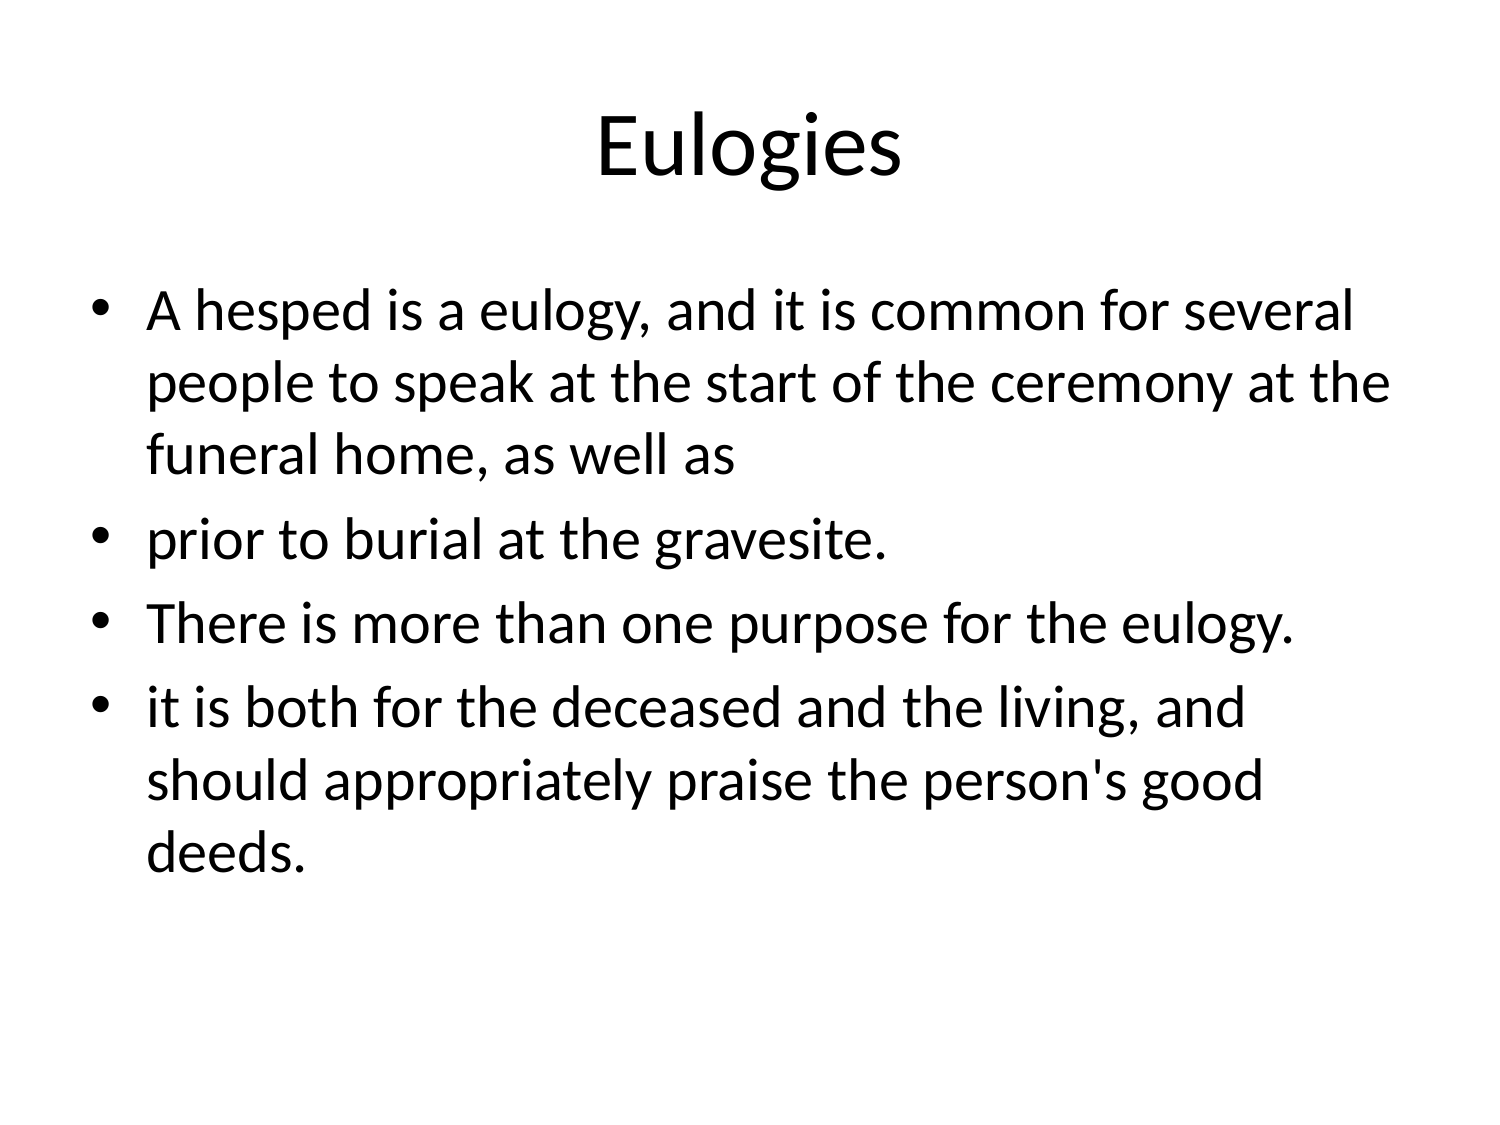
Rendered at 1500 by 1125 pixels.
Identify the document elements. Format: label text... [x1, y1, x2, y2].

list A hesped is a eulogy, and it is common for several people to speak at the start of the ceremony at the funeral home, as well as prior to burial at the gravesite. There is more than one purpose for the eulogy. it is both for the deceased and the living, and should appropriately praise the person's good deeds. [75, 262, 1425, 1005]
title Eulogies [75, 45, 1425, 233]
